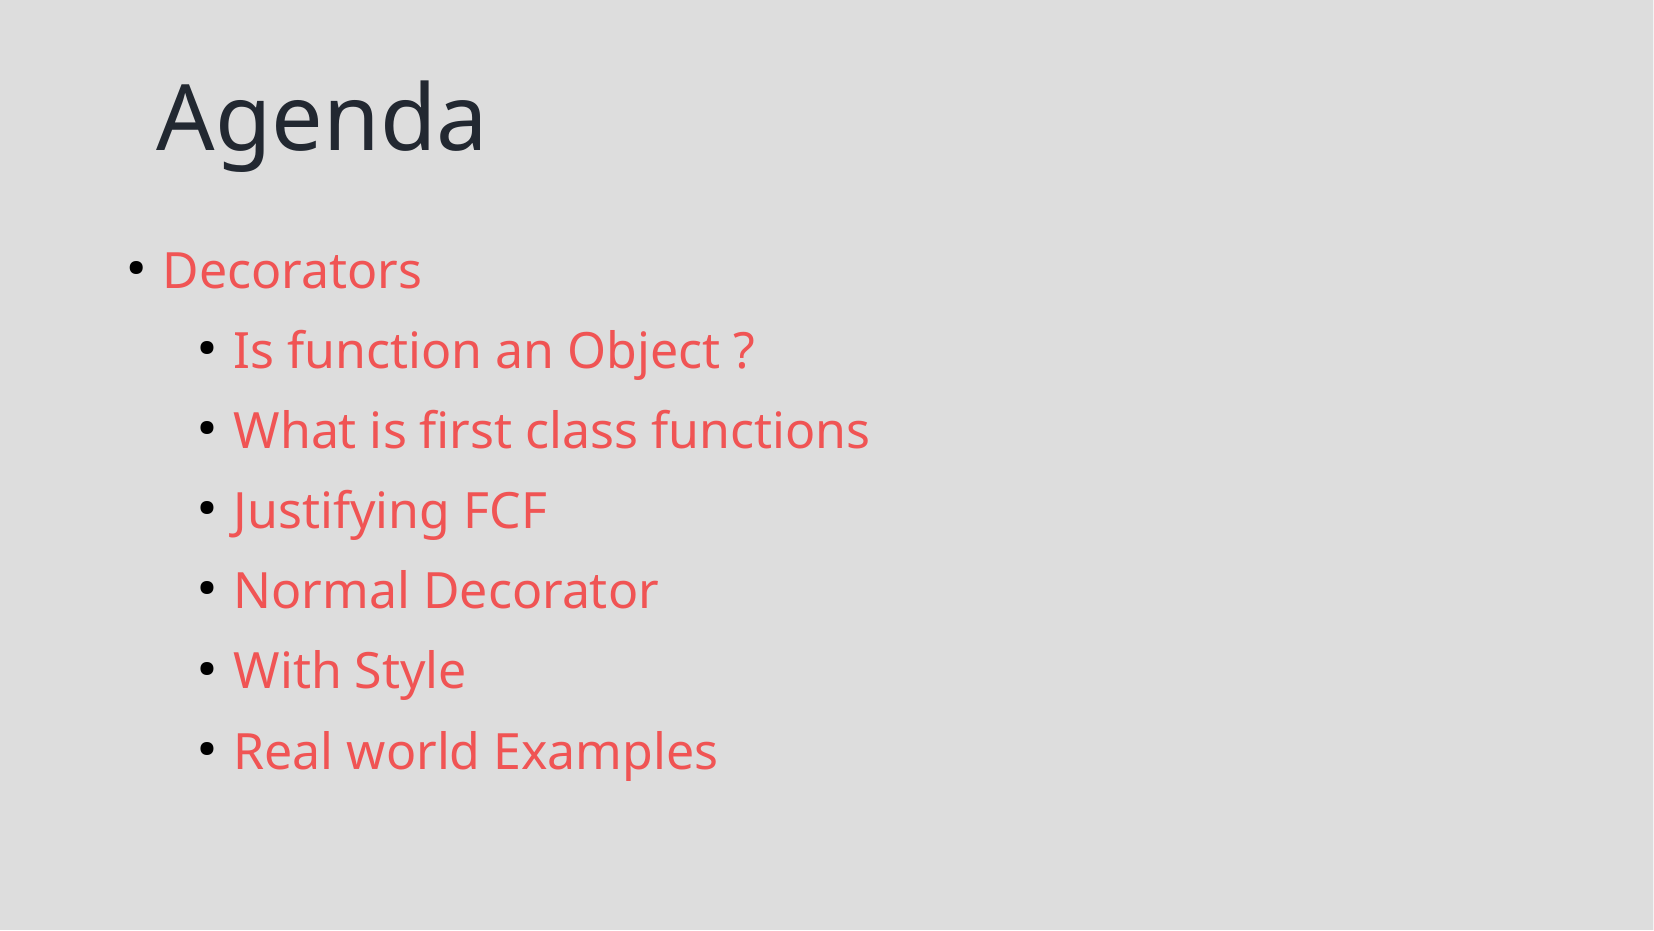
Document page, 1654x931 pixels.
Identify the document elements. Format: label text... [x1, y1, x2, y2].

text_box Decorators Is function an Object ? What is first class functions Justifying FCF Normal Decorator With Style Real world Examples [112, 227, 1555, 861]
title Agenda [82, 37, 563, 193]
